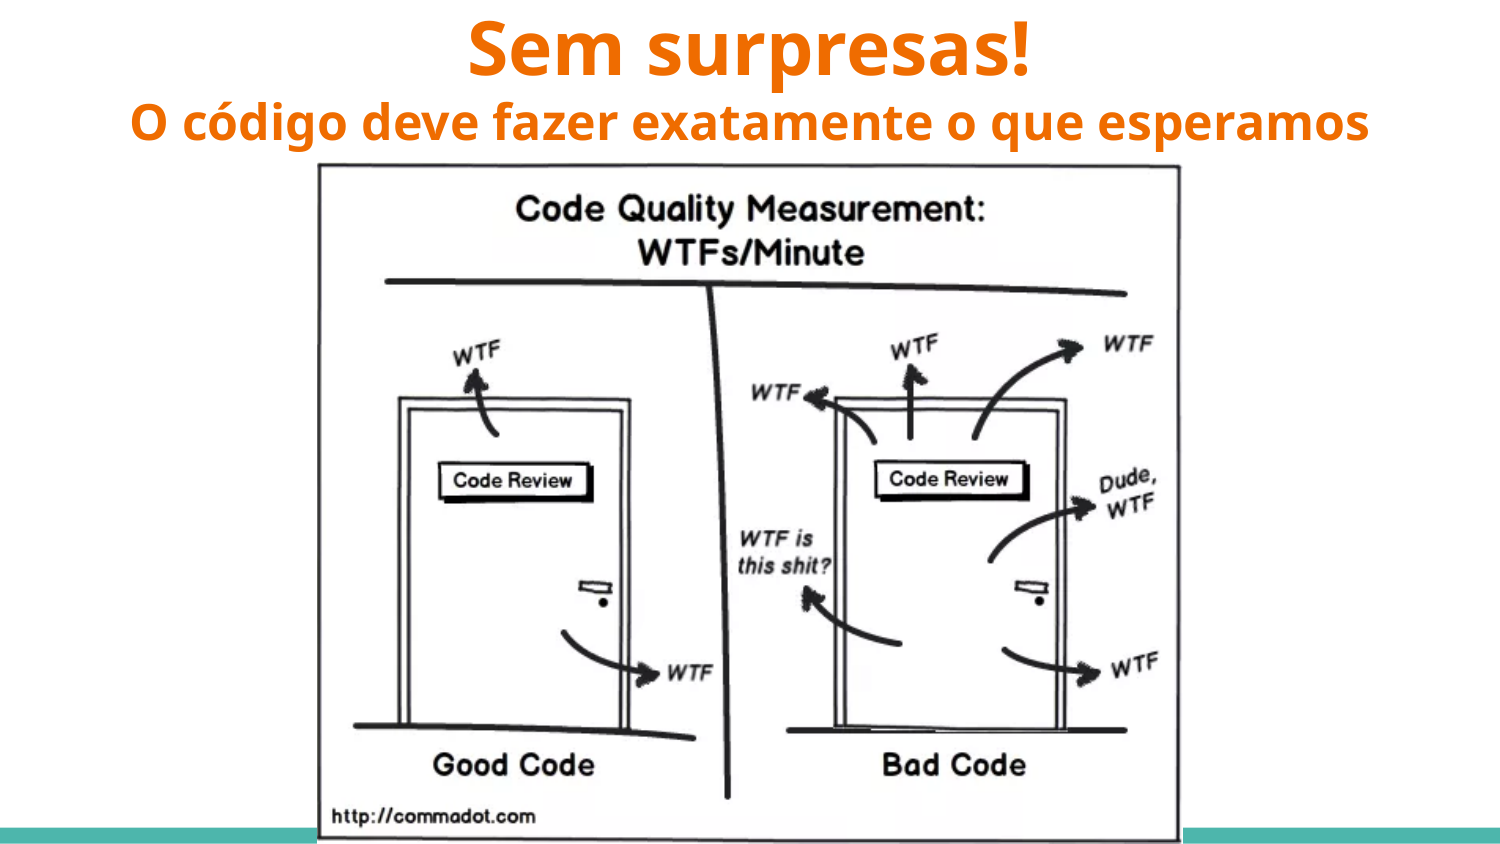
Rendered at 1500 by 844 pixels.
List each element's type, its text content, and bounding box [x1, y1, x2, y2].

title Sem surpresas! O código deve fazer exatamente o que esperamos [51, 0, 1449, 102]
picture [317, 162, 1183, 844]
